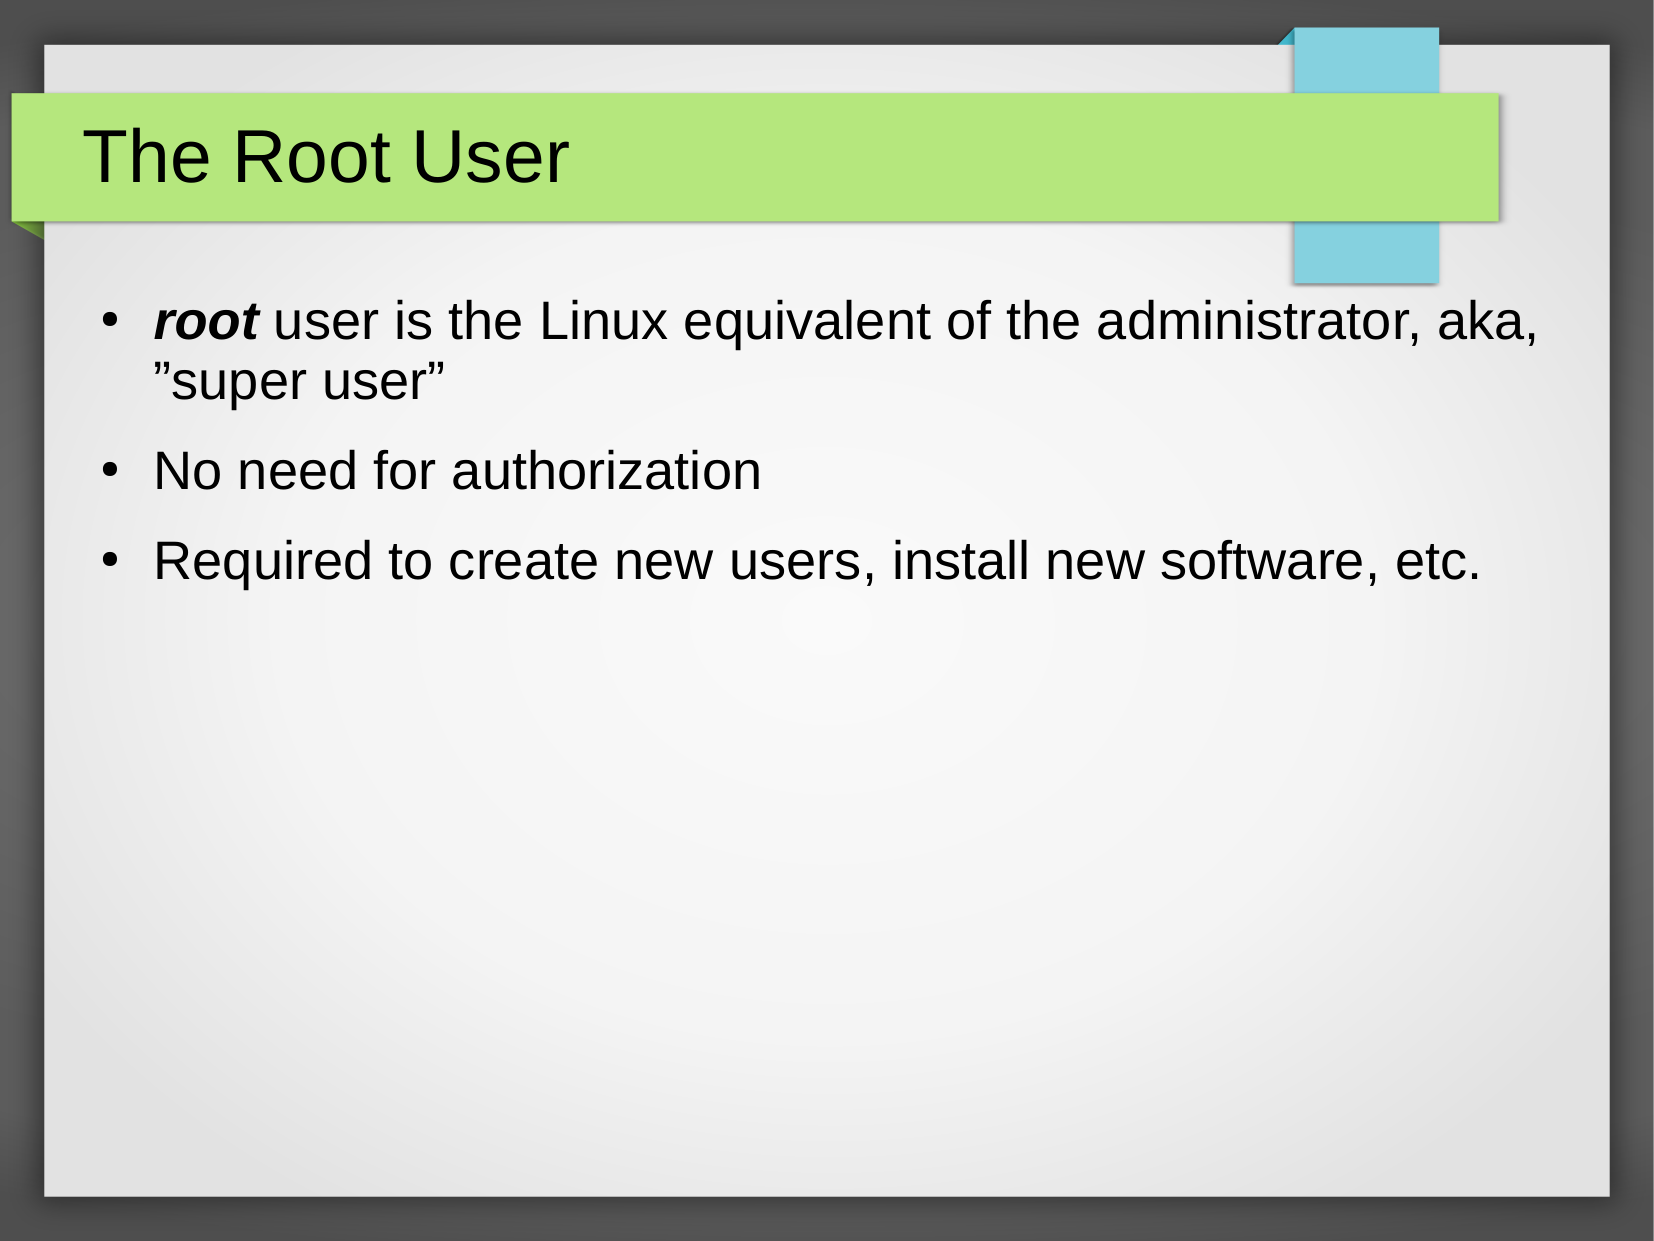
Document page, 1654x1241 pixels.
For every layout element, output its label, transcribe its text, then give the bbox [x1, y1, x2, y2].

picture [0, 0, 1654, 1241]
list root user is the Linux equivalent of the administrator, aka, ”super user” No need for authorization Required to create new users, install new software, etc. [82, 290, 1571, 1094]
title The Root User [82, 100, 1571, 213]
